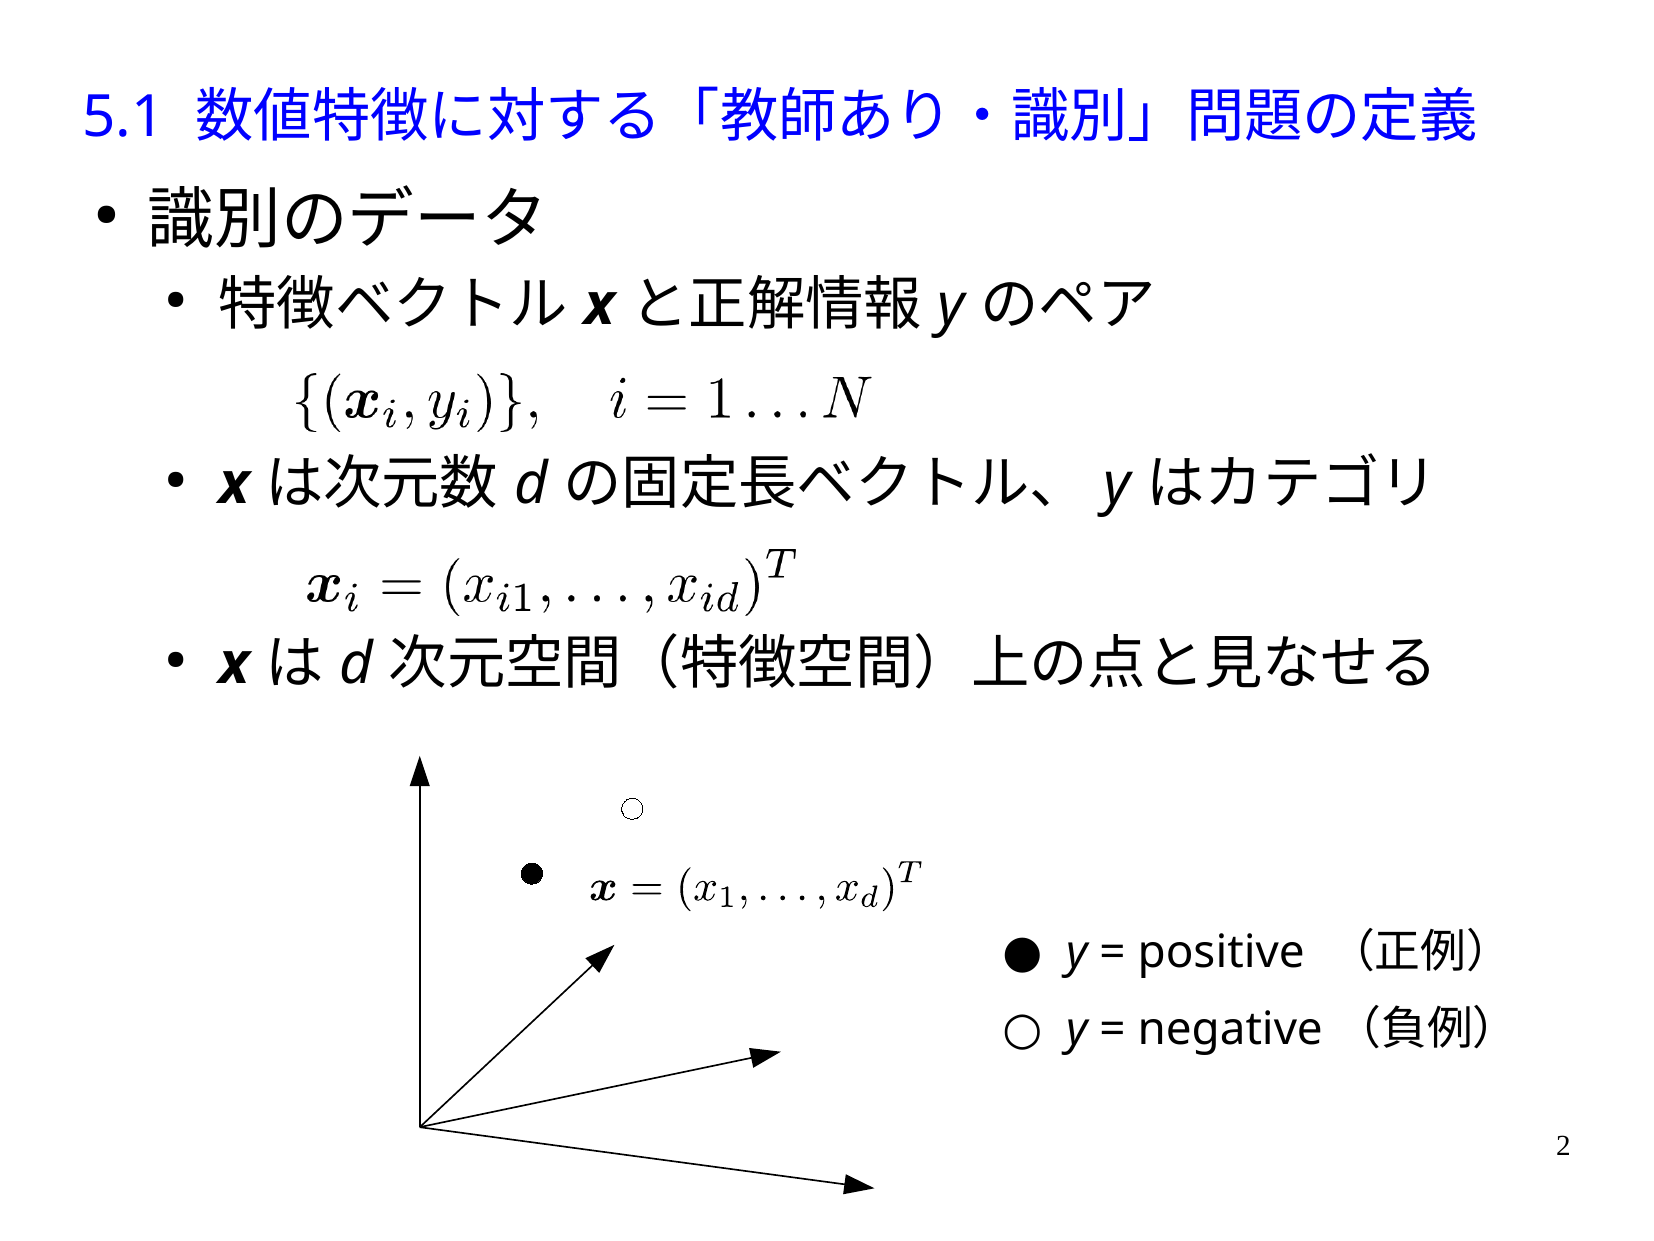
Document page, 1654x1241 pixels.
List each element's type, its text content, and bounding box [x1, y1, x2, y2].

text_box [521, 863, 543, 885]
picture [295, 373, 872, 432]
picture [307, 549, 796, 616]
text_box ● y = positive （正例） ○ y = negative（負例） [987, 897, 1522, 1071]
text_box [588, 861, 923, 912]
list 識別のデータ 特徴ベクトルxと正解情報yのペア xは次元数dの固定長ベクトル、yはカテゴリ xはd次元空間（特徴空間）上の点と見なせる [76, 171, 1565, 1182]
text_box [621, 798, 643, 820]
title 5.1 数値特徴に対する「教師あり・識別」問題の定義 [82, 44, 1571, 183]
